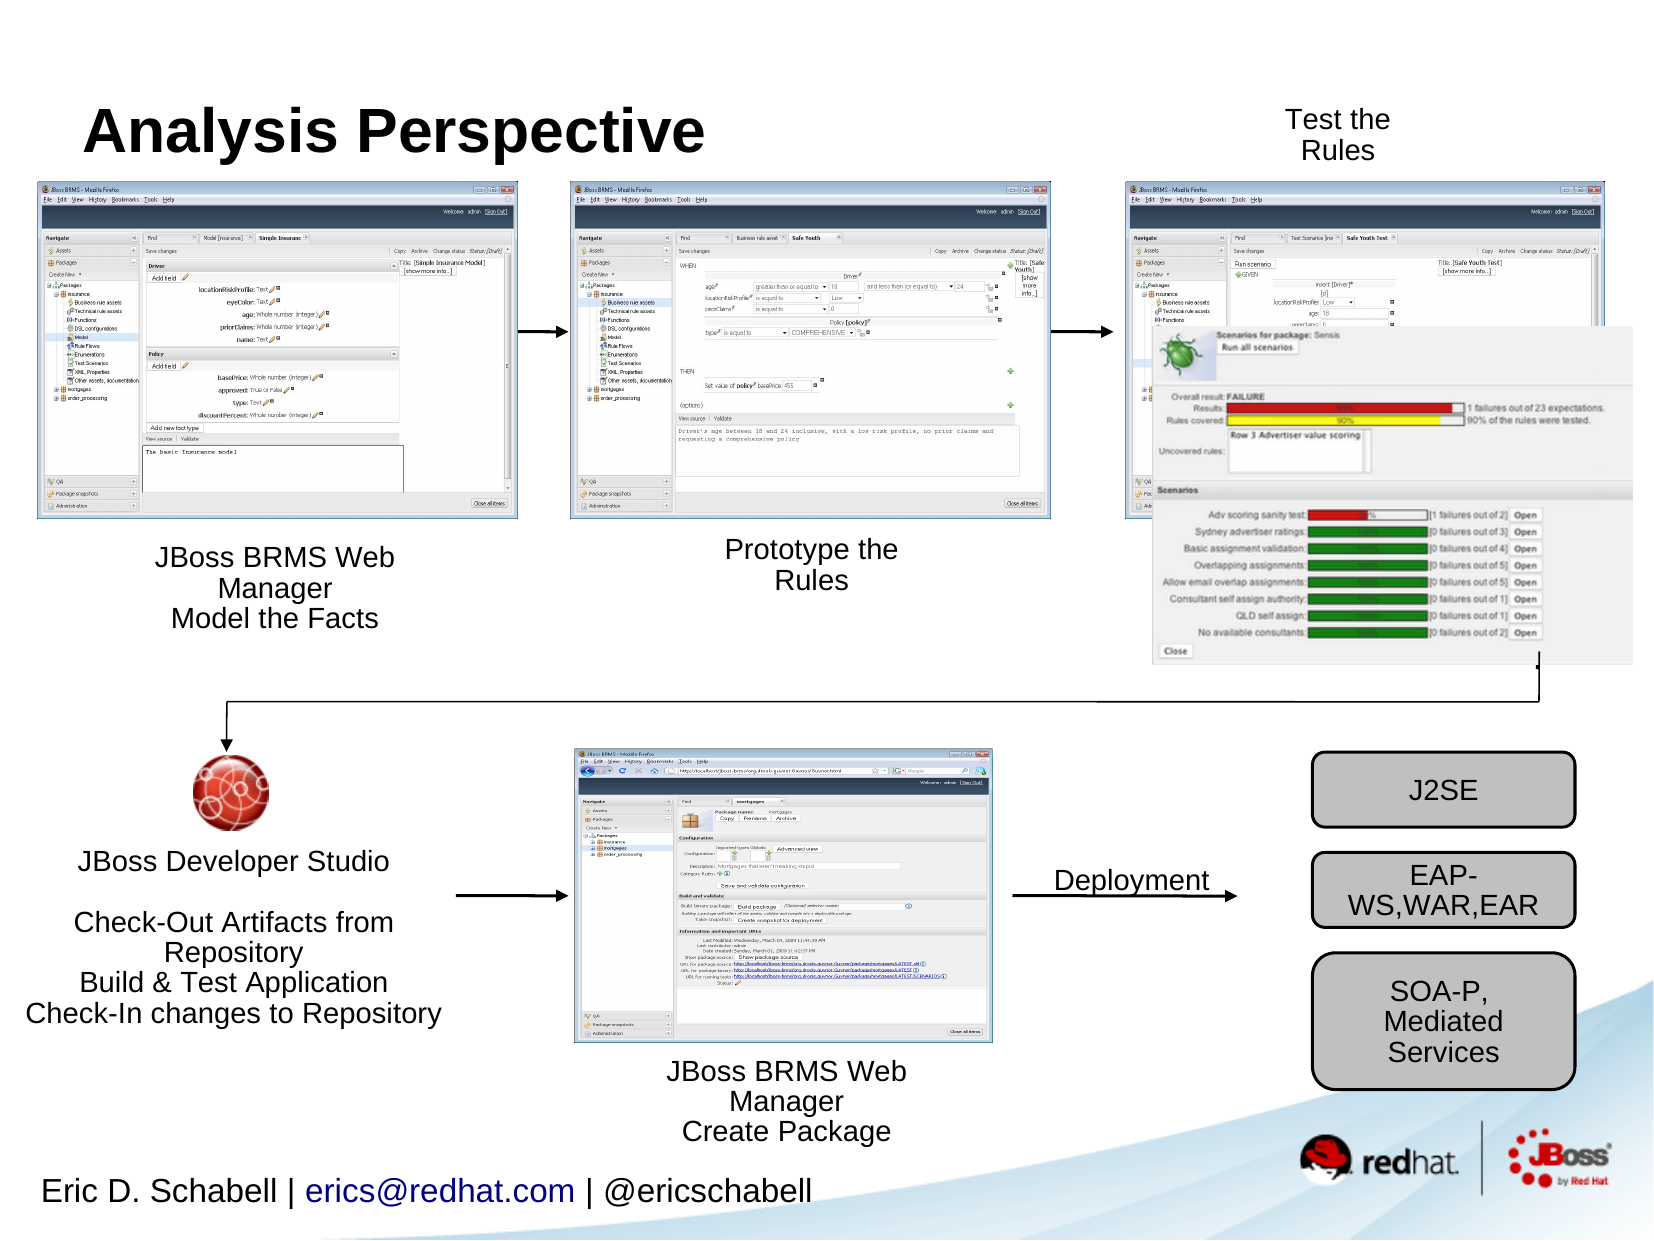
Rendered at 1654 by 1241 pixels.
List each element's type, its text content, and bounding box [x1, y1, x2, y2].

text_box JBoss BRMS Web Manager Model the Facts [94, 532, 456, 620]
text_box Prototype the Rules [681, 524, 943, 573]
text_box EAP-WS,WAR,EAR [1312, 852, 1576, 928]
text_box J2SE [1312, 752, 1576, 828]
text_box JBoss Developer Studio Check-Out Artifacts from Repository Build & Test Application Check-In changes to Repository [0, 836, 469, 1038]
text_box Deployment [1025, 855, 1238, 904]
title Analysis Perspective [82, 37, 1571, 226]
text_box Test the Rules [1239, 95, 1437, 143]
text_box SOA-P, Mediated Services [1312, 952, 1576, 1090]
text_box [226, 651, 1540, 702]
picture [3, 0, 1654, 1240]
text_box JBoss BRMS Web Manager Create Package [606, 1046, 968, 1133]
